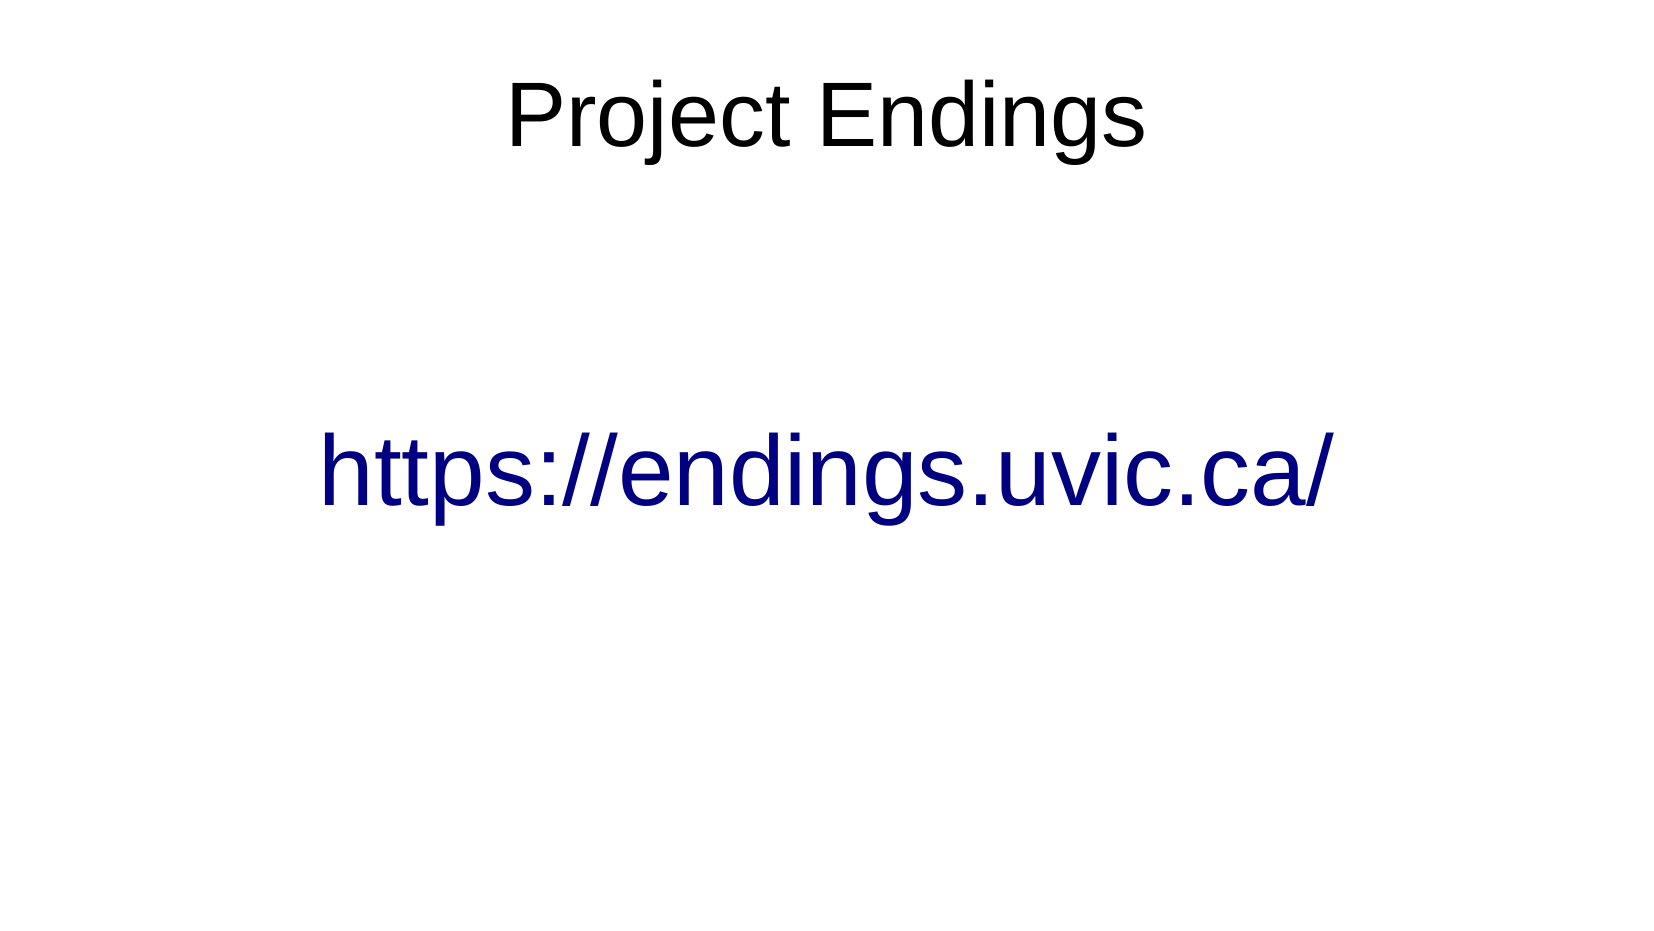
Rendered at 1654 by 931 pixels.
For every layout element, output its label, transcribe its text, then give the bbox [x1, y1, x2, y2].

title Project Endings [82, 37, 1571, 193]
text_box https://endings.uvic.ca/ [303, 407, 1350, 535]
